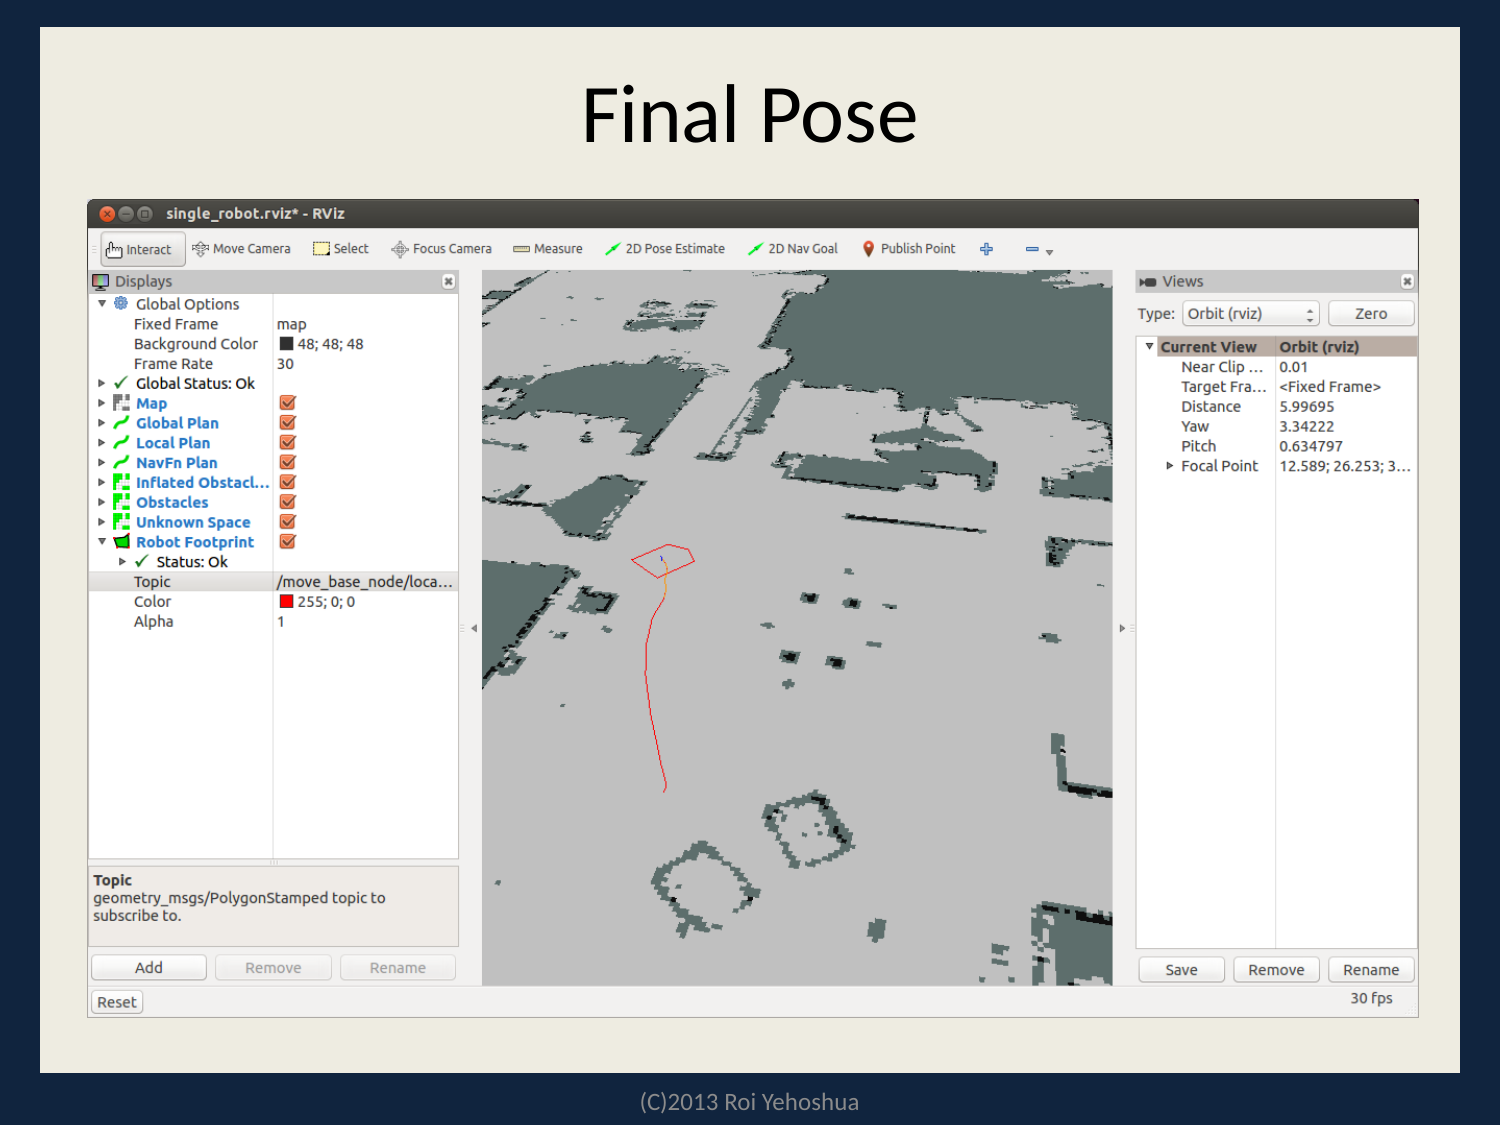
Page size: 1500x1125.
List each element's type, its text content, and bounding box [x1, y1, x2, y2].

title Final Pose [37, 31, 1463, 188]
picture [87, 199, 1419, 1018]
footer (C)2013 Roi Yehoshua [512, 1074, 988, 1125]
